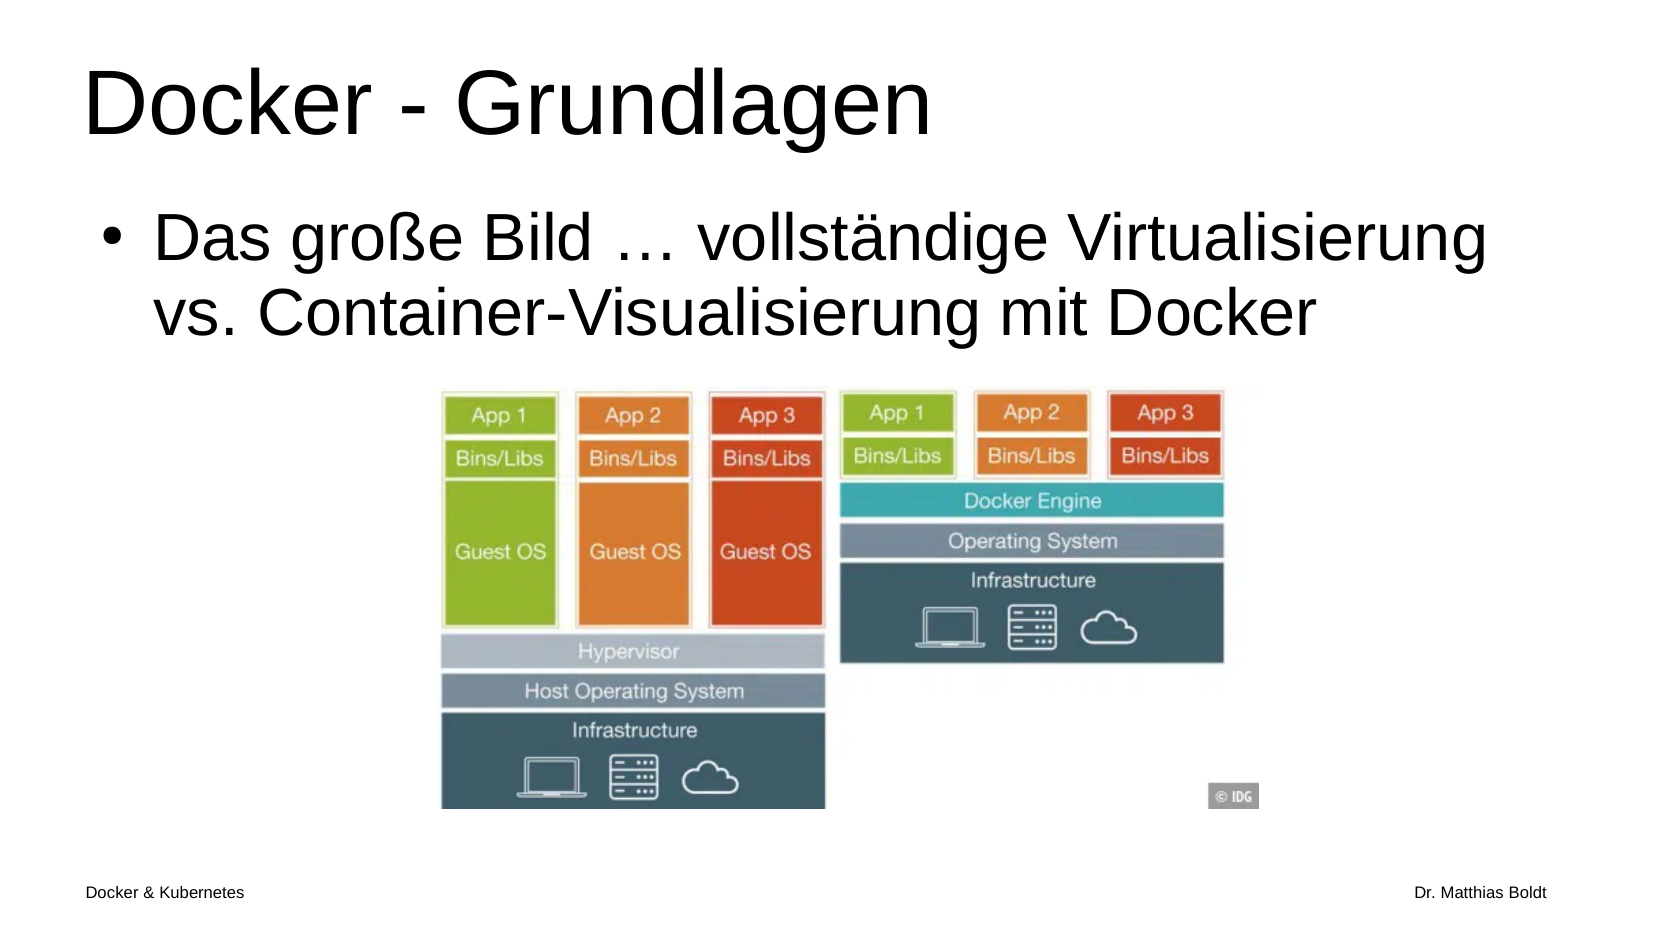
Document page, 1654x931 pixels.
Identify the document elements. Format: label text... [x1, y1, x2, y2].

list Das große Bild … vollständige Virtualisierung vs. Container-Visualisierung mit Docker [82, 199, 1571, 845]
text_box Docker & Kubernetes Dr. Matthias Boldt [70, 875, 1563, 910]
title Docker - Grundlagen [82, 25, 1571, 181]
picture [413, 386, 1259, 810]
